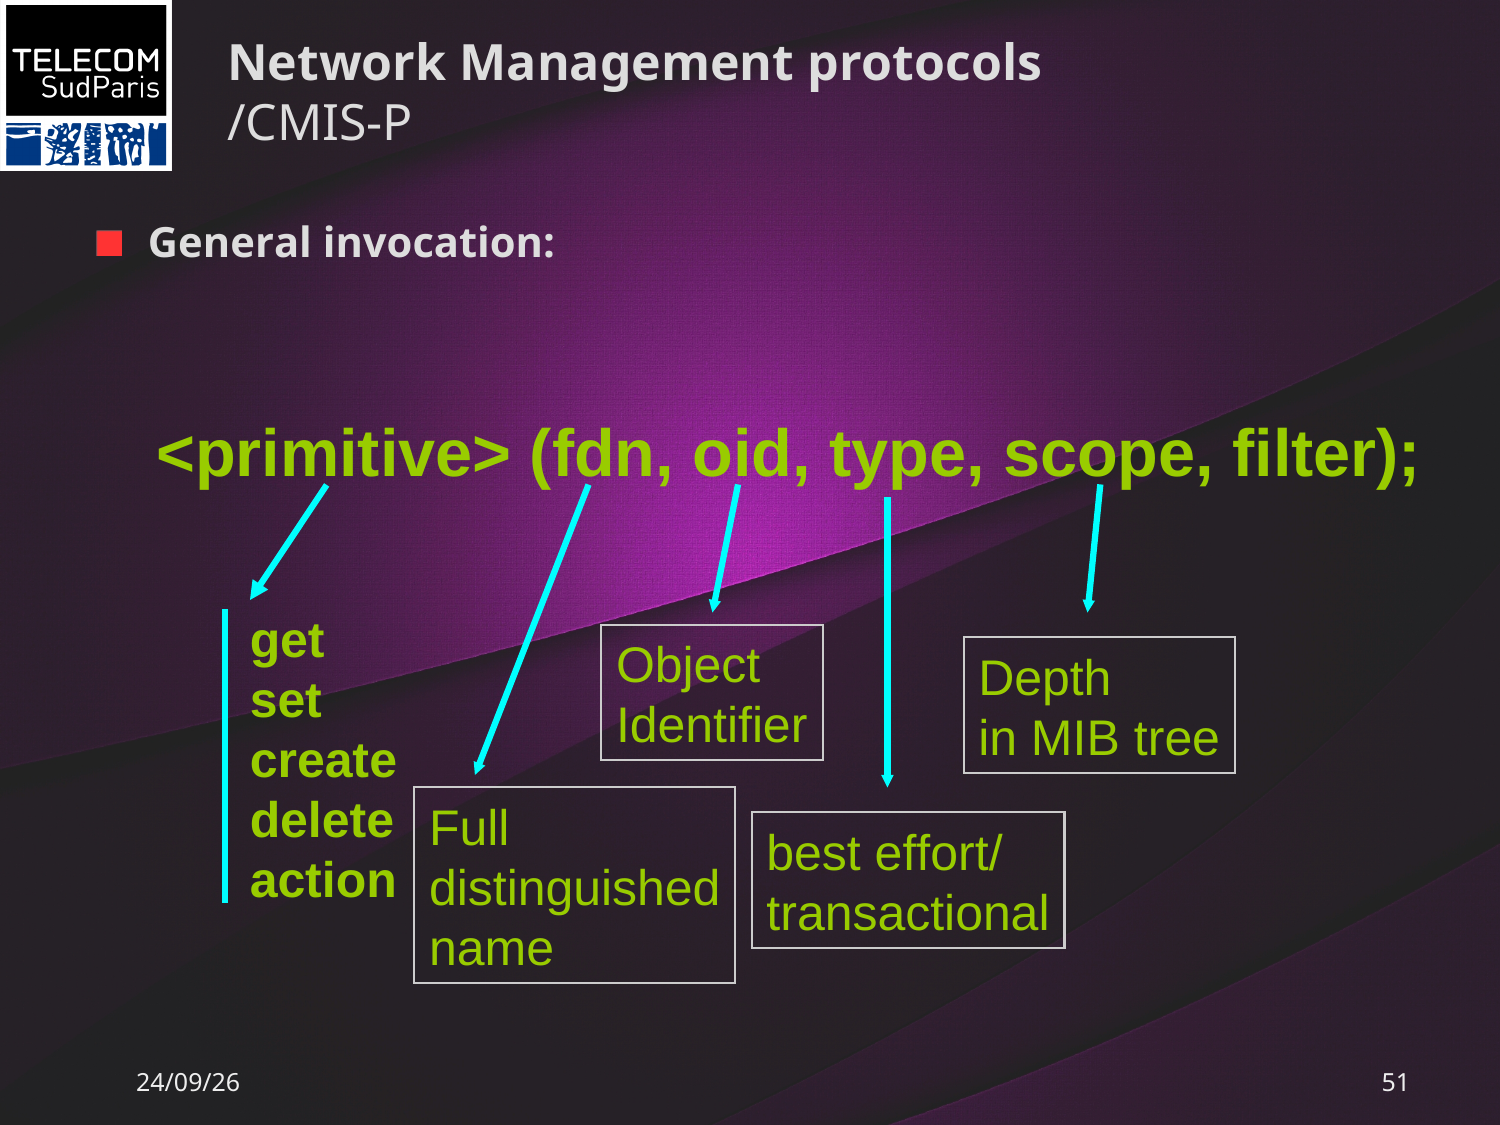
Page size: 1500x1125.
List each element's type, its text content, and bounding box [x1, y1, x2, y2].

text_box best effort/ transactional [751, 812, 1065, 948]
picture [0, 0, 1500, 1125]
list General invocation: [76, 207, 1427, 977]
text_box get set create delete action [235, 599, 412, 916]
text_box Full distinguished name [414, 787, 736, 983]
title Network Management protocols /CMIS-P [212, 30, 1406, 150]
text_box Object Identifier [601, 624, 823, 761]
text_box <primitive> (fdn, oid, type, scope, filter); [141, 402, 1439, 498]
text_box Depth in MIB tree [963, 637, 1236, 773]
